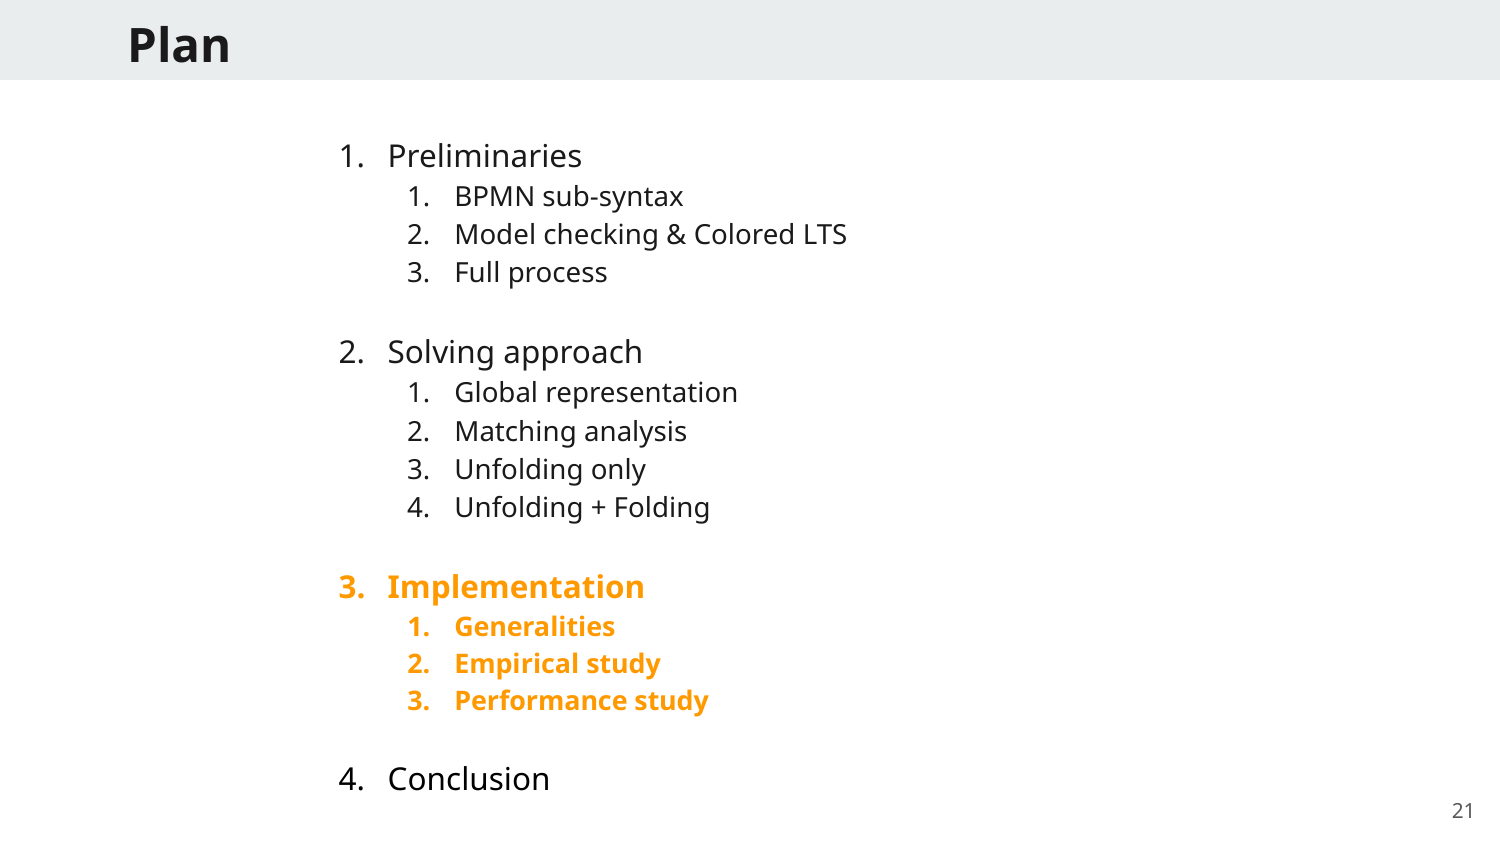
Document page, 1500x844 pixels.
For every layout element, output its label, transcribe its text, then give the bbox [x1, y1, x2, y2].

slide_number <numéro> [1400, 779, 1491, 844]
list Preliminaries BPMN sub-syntax Model checking & Colored LTS Full process Solving approach Global representation Matching analysis Unfolding only Unfolding + Folding Implementation Generalities Empirical study Performance study Conclusion [305, 115, 894, 819]
title Plan [112, 0, 1374, 88]
